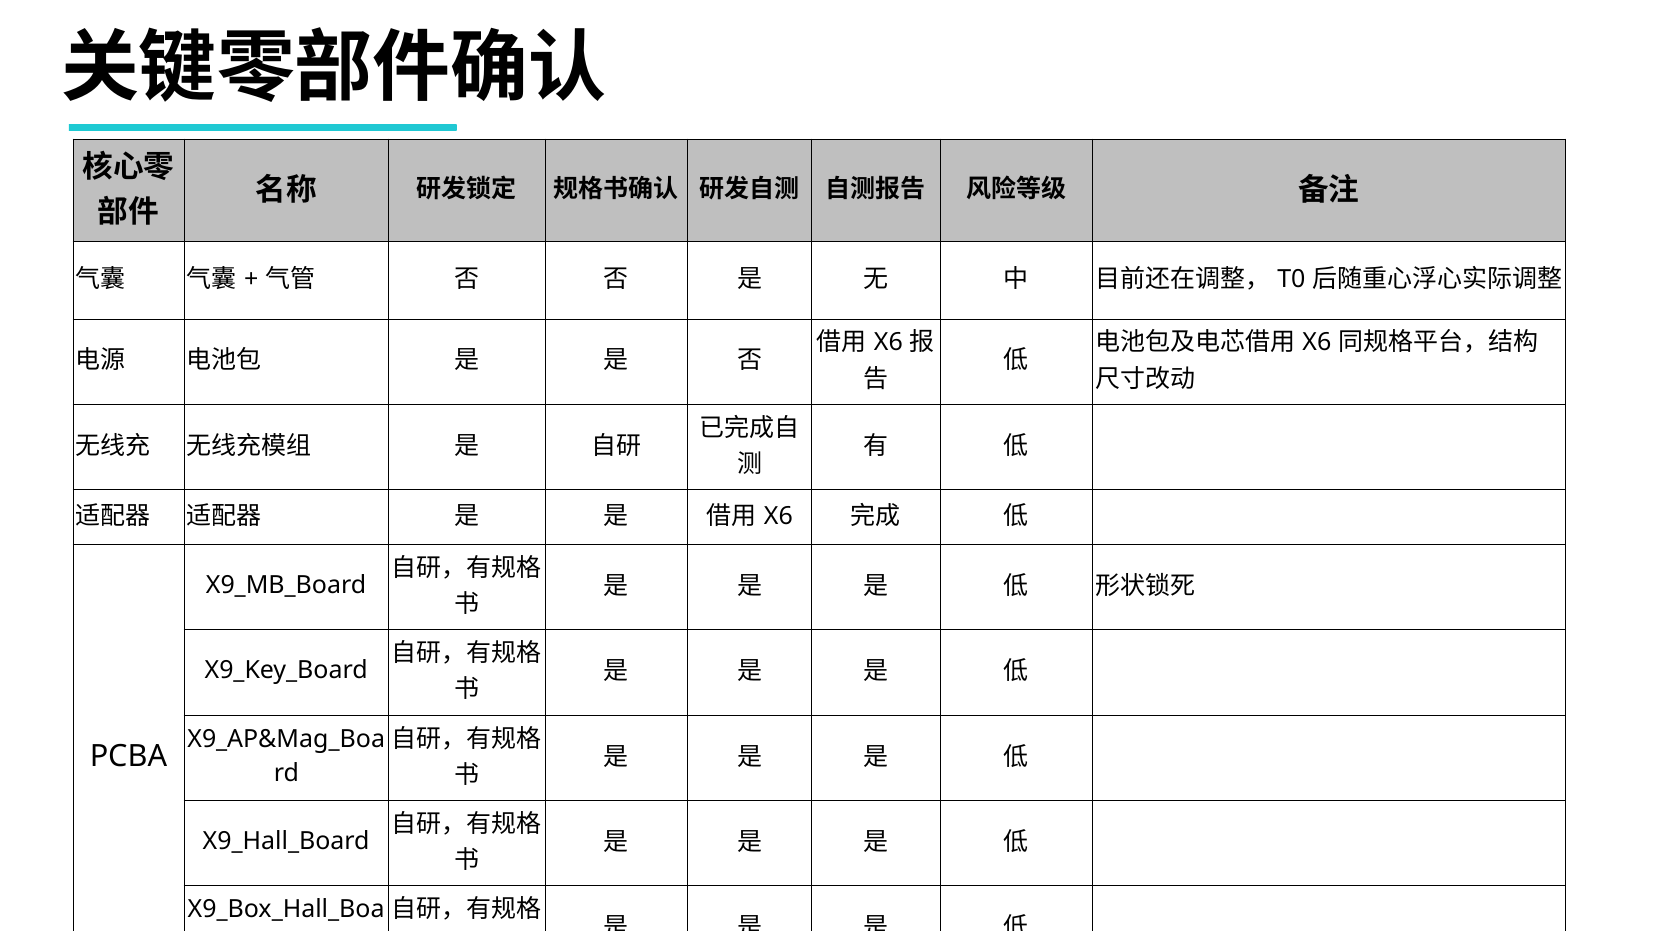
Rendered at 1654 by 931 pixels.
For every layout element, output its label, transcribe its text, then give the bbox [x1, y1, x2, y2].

table_cell 是 [812, 801, 940, 885]
table_cell 否 [389, 242, 545, 319]
table_cell 适配器 [185, 490, 388, 544]
table_cell 已完成自测 [688, 405, 811, 489]
table_cell 完成 [812, 490, 940, 544]
table_cell 是 [546, 716, 687, 800]
table_cell 是 [389, 320, 545, 404]
table_cell [1093, 630, 1565, 715]
table_cell 低 [941, 630, 1092, 715]
table_cell X9_Hall_Board [185, 801, 388, 885]
table_cell 是 [389, 490, 545, 544]
table_cell 形状锁死 [1093, 545, 1565, 629]
table_cell X9_AP&Mag_Board [185, 716, 388, 800]
table_cell 目前还在调整，T0后随重心浮心实际调整 [1093, 242, 1565, 319]
table_cell 是 [688, 886, 811, 931]
table_cell 有 [812, 405, 940, 489]
table_cell 否 [546, 242, 687, 319]
table_cell [1093, 716, 1565, 800]
table_cell 是 [688, 630, 811, 715]
text_box 关键零部件确认 [41, 21, 935, 121]
table_header 核心零部件 [74, 140, 184, 241]
table_cell 低 [1014, 925, 1021, 931]
table_cell X9_Box_Hall_Board [185, 886, 388, 931]
table_cell 是 [389, 405, 545, 489]
table_cell 借用X6报告 [812, 320, 940, 404]
table_cell 低 [1014, 917, 1020, 924]
table_cell [1093, 405, 1565, 489]
table_cell 是 [546, 886, 687, 931]
table_cell 是 [688, 545, 811, 629]
table_header 规格书确认 [546, 140, 687, 241]
table_cell 中 [941, 242, 1092, 319]
table_header 研发锁定 [389, 140, 545, 241]
table_cell 是 [546, 630, 687, 715]
table_cell 自研，有规格书 [389, 545, 545, 629]
table_cell [1093, 886, 1565, 931]
table_cell 低 [941, 320, 1092, 404]
table_cell 自研 [546, 405, 687, 489]
table_cell 低 [941, 490, 1092, 544]
table_cell 低 [941, 405, 1092, 489]
table_cell 是 [812, 886, 940, 931]
table_cell X9_MB_Board [185, 545, 388, 629]
table_cell 气囊 [74, 242, 184, 319]
table_cell 是 [688, 242, 811, 319]
table_cell 是 [688, 801, 811, 885]
table_cell 电池包及电芯借用X6同规格平台，结构尺寸改动 [1093, 320, 1565, 404]
table_cell 自研，有规格书 [389, 801, 545, 885]
table_cell 是 [546, 801, 687, 885]
table_cell 是 [688, 716, 811, 800]
table_cell 低 [941, 801, 1092, 885]
table_cell 是 [546, 320, 687, 404]
table_header 风险等级 [941, 140, 1092, 241]
table_cell 自研，有规格书 [389, 630, 545, 715]
table_cell 是 [812, 630, 940, 715]
table_cell 是 [812, 545, 940, 629]
table_cell X9_Key_Board [185, 630, 388, 715]
table_cell 否 [688, 320, 811, 404]
table_header 备注 [1093, 140, 1565, 241]
table_cell 电源 [74, 320, 184, 404]
table_header 研发自测 [688, 140, 811, 241]
table_cell 借用X6 [688, 490, 811, 544]
table_cell 自研，有规格书 [389, 716, 545, 800]
table_cell 低 [941, 716, 1092, 800]
table_cell 低 [941, 886, 1092, 931]
table_cell 气囊+气管 [185, 242, 388, 319]
table_cell 自研，有规格书 [389, 886, 545, 931]
table_header 名称 [185, 140, 388, 241]
text_box [68, 124, 457, 131]
table_cell 是 [812, 716, 940, 800]
table_cell 是 [546, 545, 687, 629]
table_cell 无线充 [74, 405, 184, 489]
table_cell [1093, 801, 1565, 885]
table_cell 无线充模组 [185, 405, 388, 489]
table_cell 电池包 [185, 320, 388, 404]
table_cell 适配器 [74, 490, 184, 544]
table_cell 低 [941, 545, 1092, 629]
table_cell 是 [546, 490, 687, 544]
table_cell 无 [812, 242, 940, 319]
table_header 自测报告 [812, 140, 940, 241]
table_cell [1093, 490, 1565, 544]
table_cell PCBA [74, 545, 184, 931]
